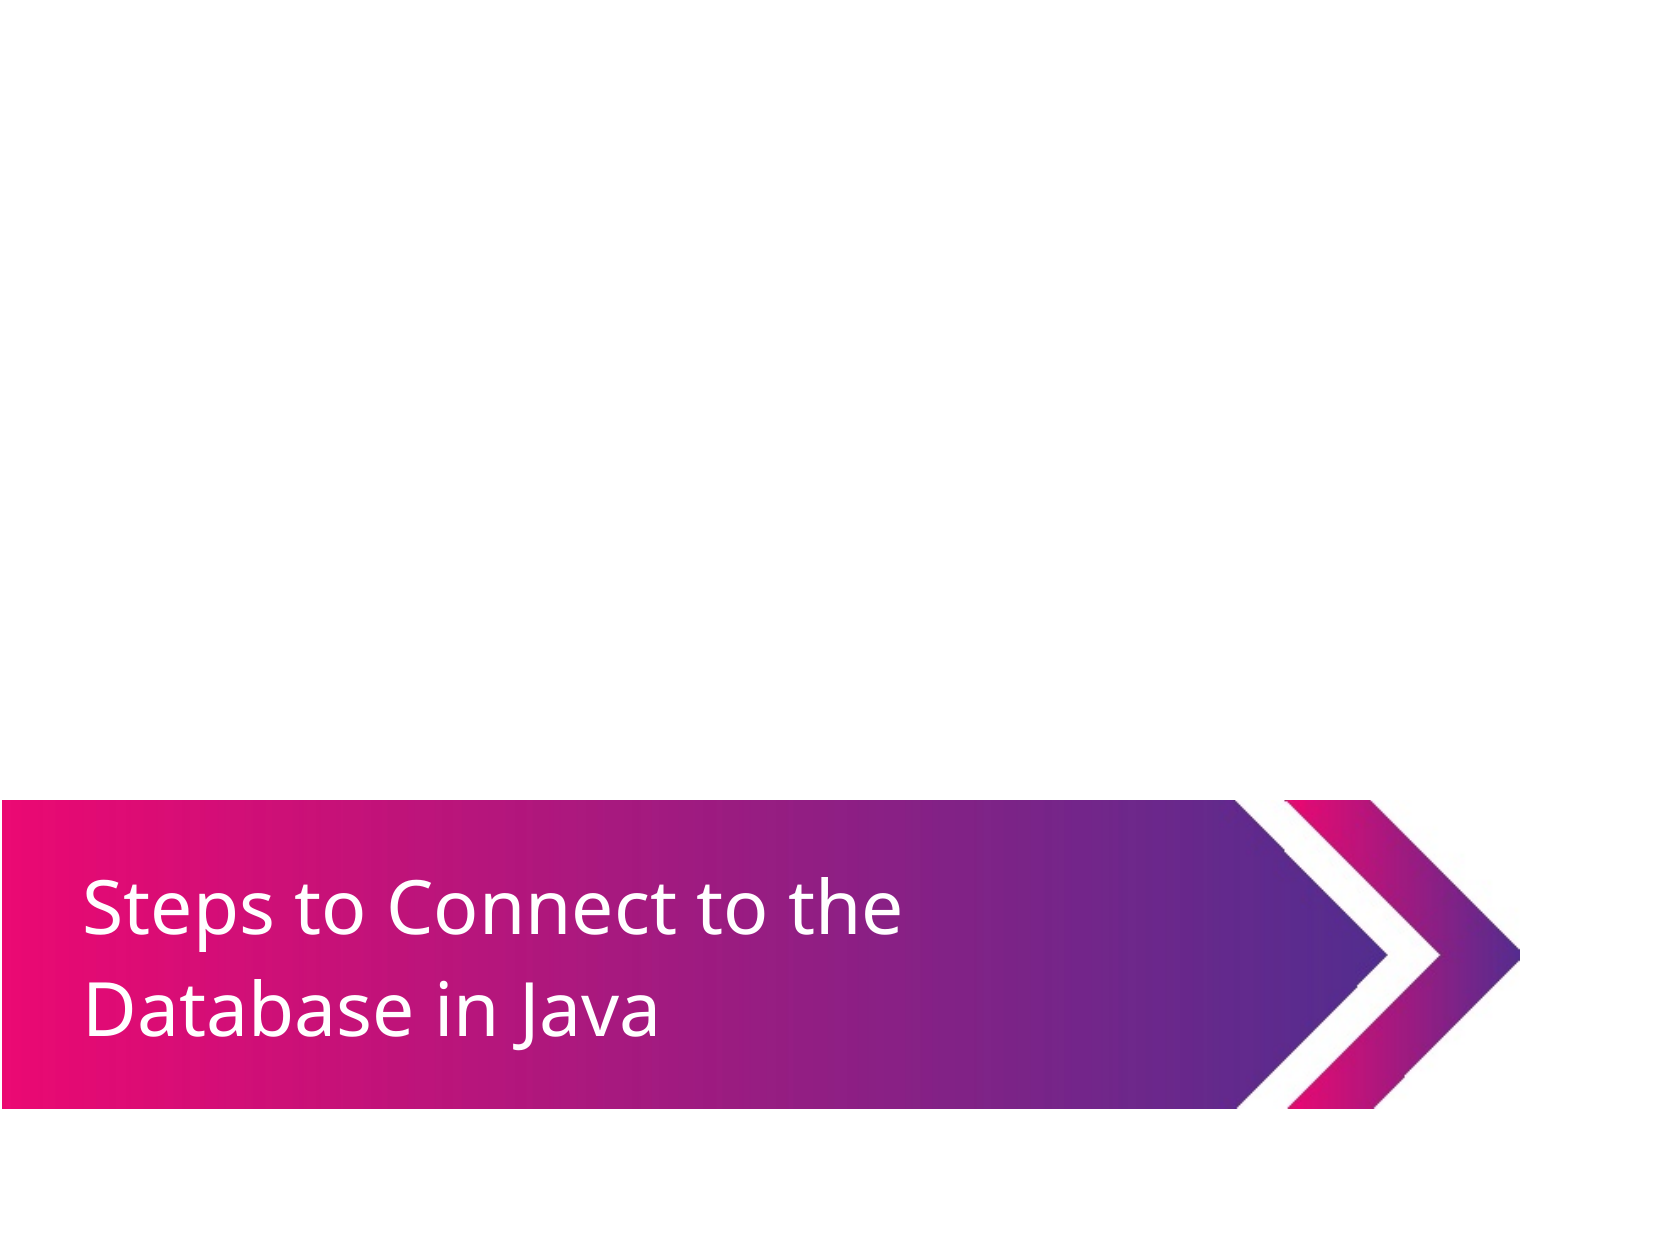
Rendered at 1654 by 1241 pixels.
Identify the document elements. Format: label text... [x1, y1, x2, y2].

title Steps to Connect to the Database in Java [82, 852, 1396, 1060]
picture [2, 800, 1520, 1109]
